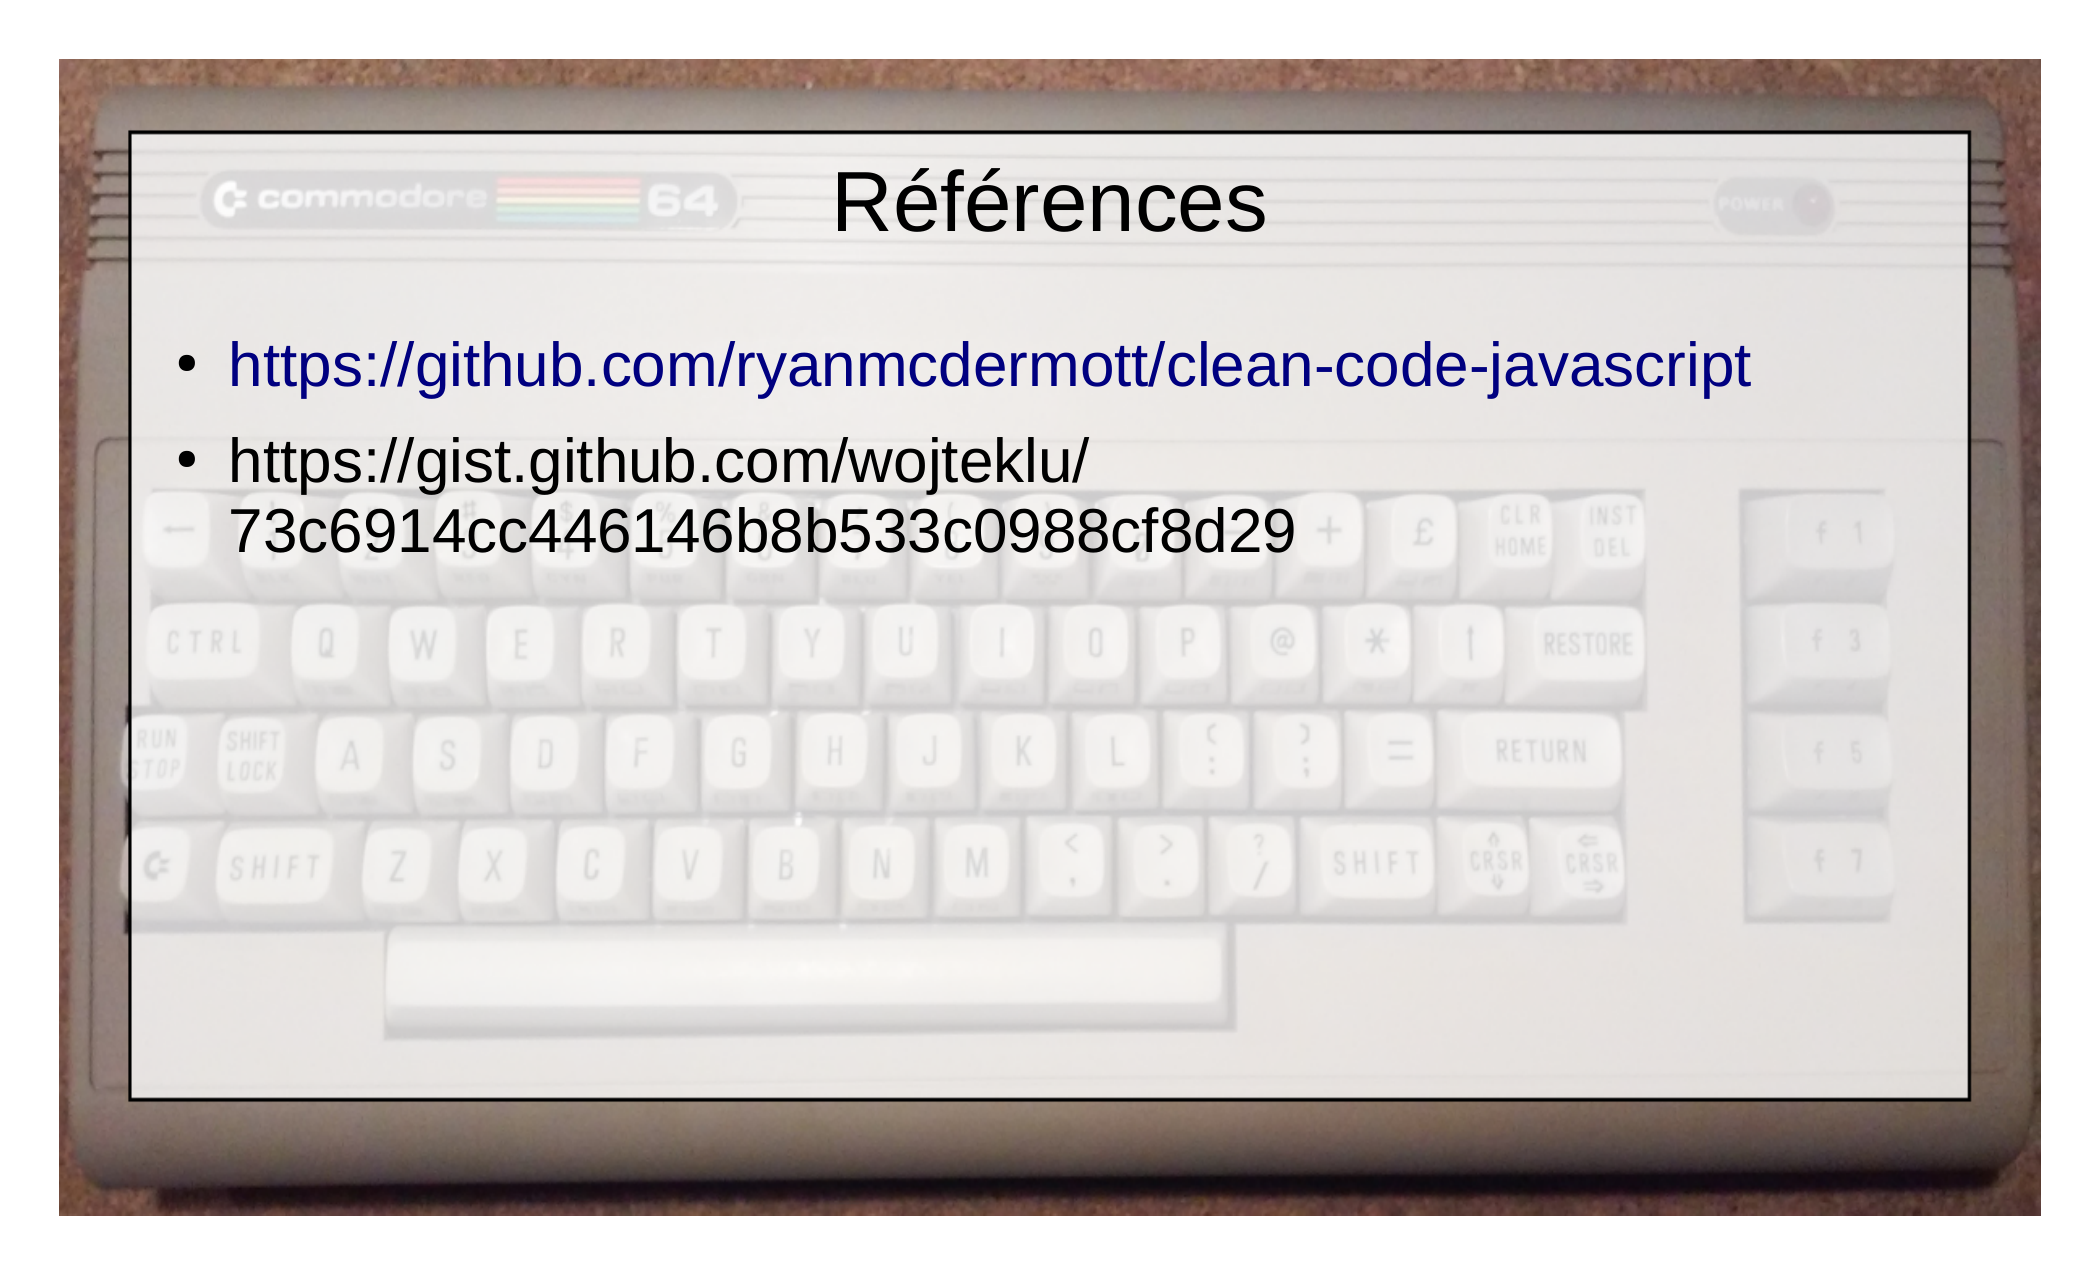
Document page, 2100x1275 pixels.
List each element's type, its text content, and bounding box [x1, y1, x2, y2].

list https://github.com/ryanmcdermott/clean-code-javascript https://gist.github.com/wojteklu/73c6914cc446146b8b533c0988cf8d29 [158, 329, 1942, 1094]
title Références [158, 105, 1942, 299]
picture [59, 59, 2041, 1216]
